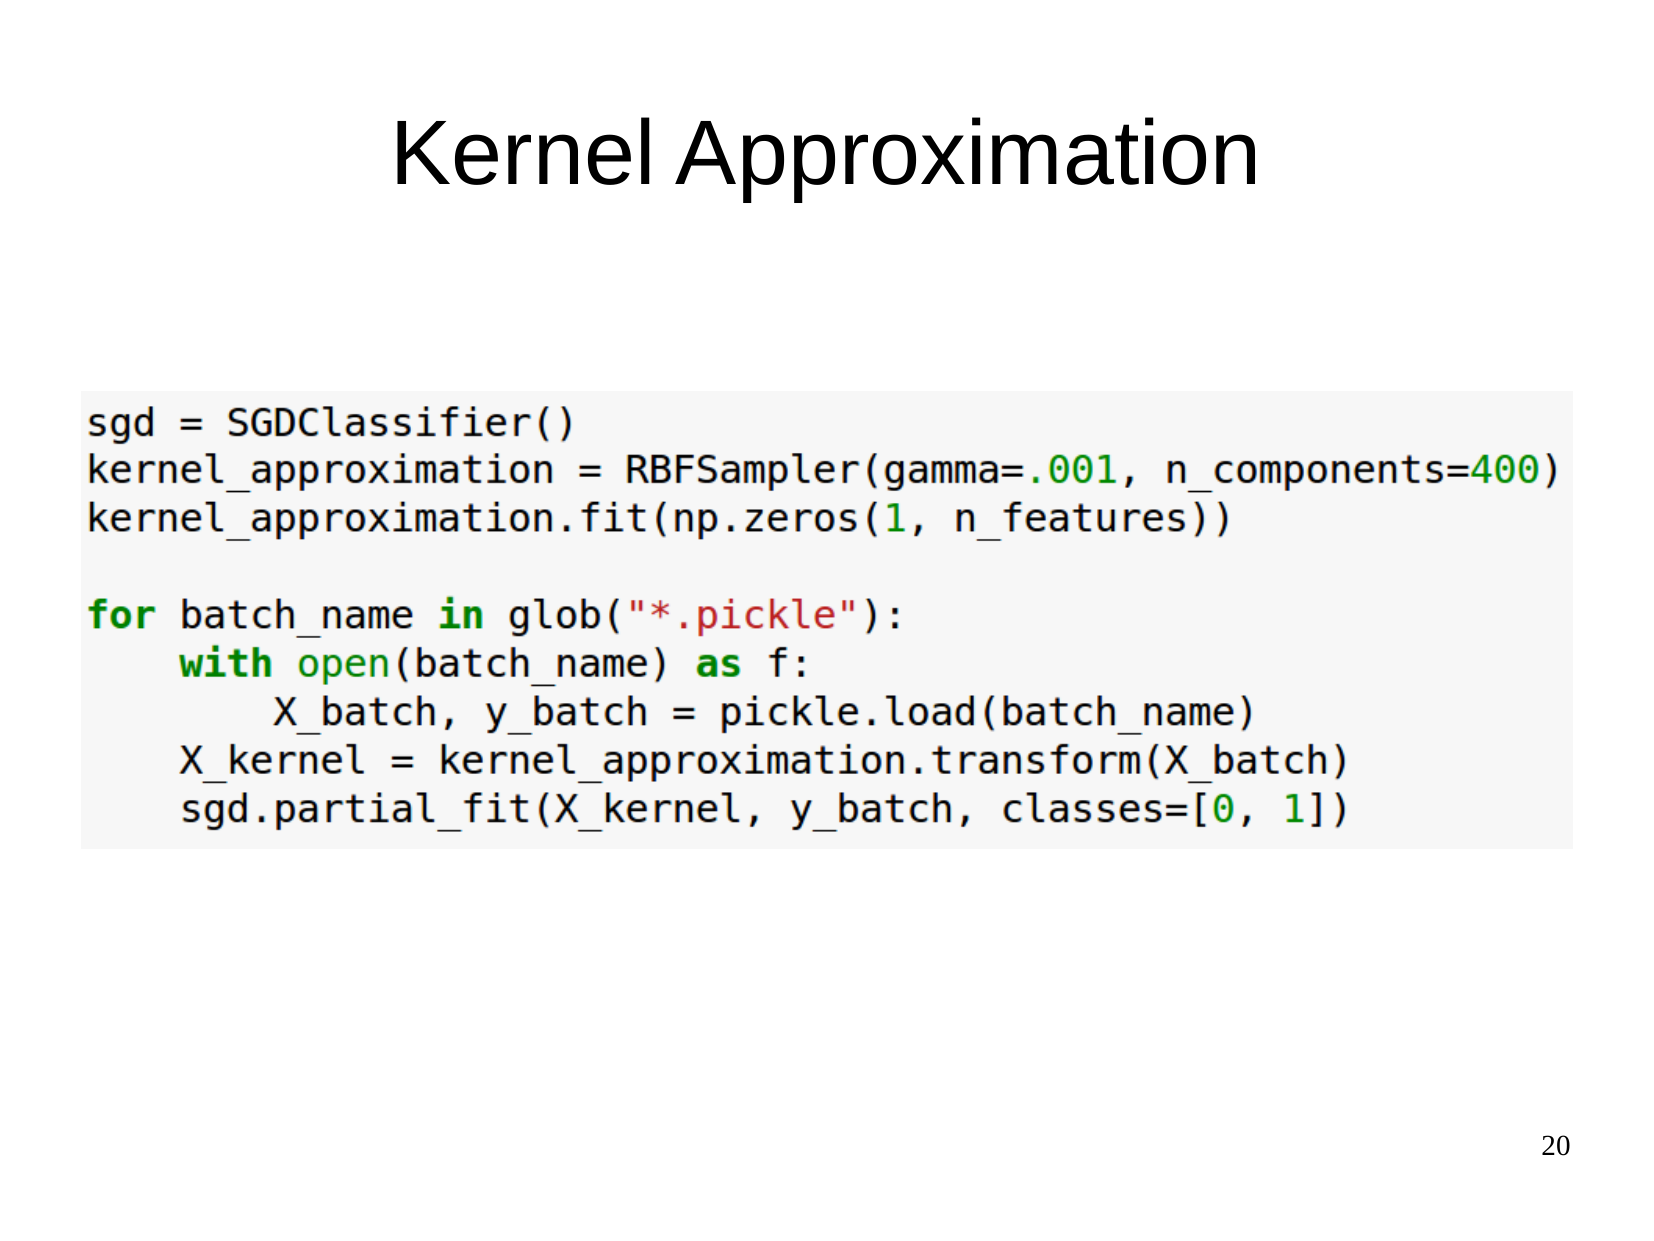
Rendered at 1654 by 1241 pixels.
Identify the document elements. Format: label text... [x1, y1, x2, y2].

title Kernel Approximation [82, 49, 1571, 257]
picture [81, 391, 1573, 849]
